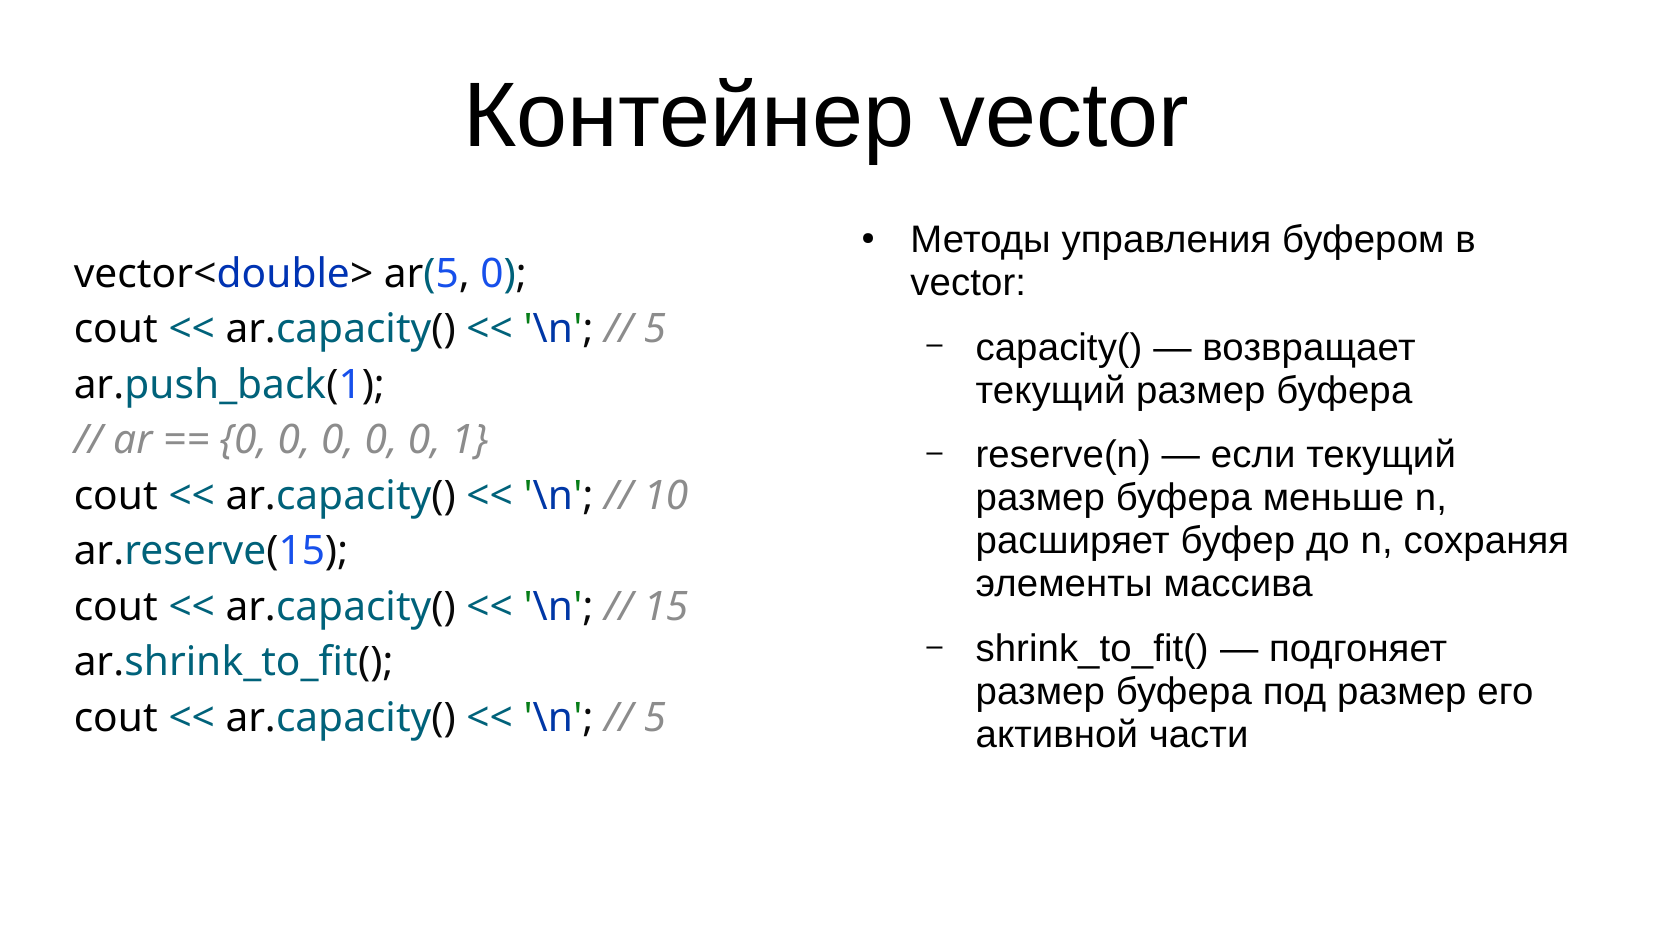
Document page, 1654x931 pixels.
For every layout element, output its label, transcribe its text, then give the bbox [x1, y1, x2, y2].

list Методы управления буфером в vector: capacity() — возвращает текущий размер буфера reserve(n) — если текущий размер буфера меньше n, расширяет буфер до n, сохраняя элементы массива shrink_to_fit() — подгоняет размер буфера под размер его активной части [845, 217, 1572, 758]
text_box vector<double> ar(5, 0); cout << ar.capacity() << '\n'; // 5 ar.push_back(1); // ar == {0, 0, 0, 0, 0, 1} cout << ar.capacity() << '\n'; // 10 ar.reserve(15); cout << ar.capacity() << '\n'; // 15 ar.shrink_to_fit(); cout << ar.capacity() << '\n'; // 5 [59, 236, 705, 751]
title Контейнер vector [82, 37, 1571, 193]
